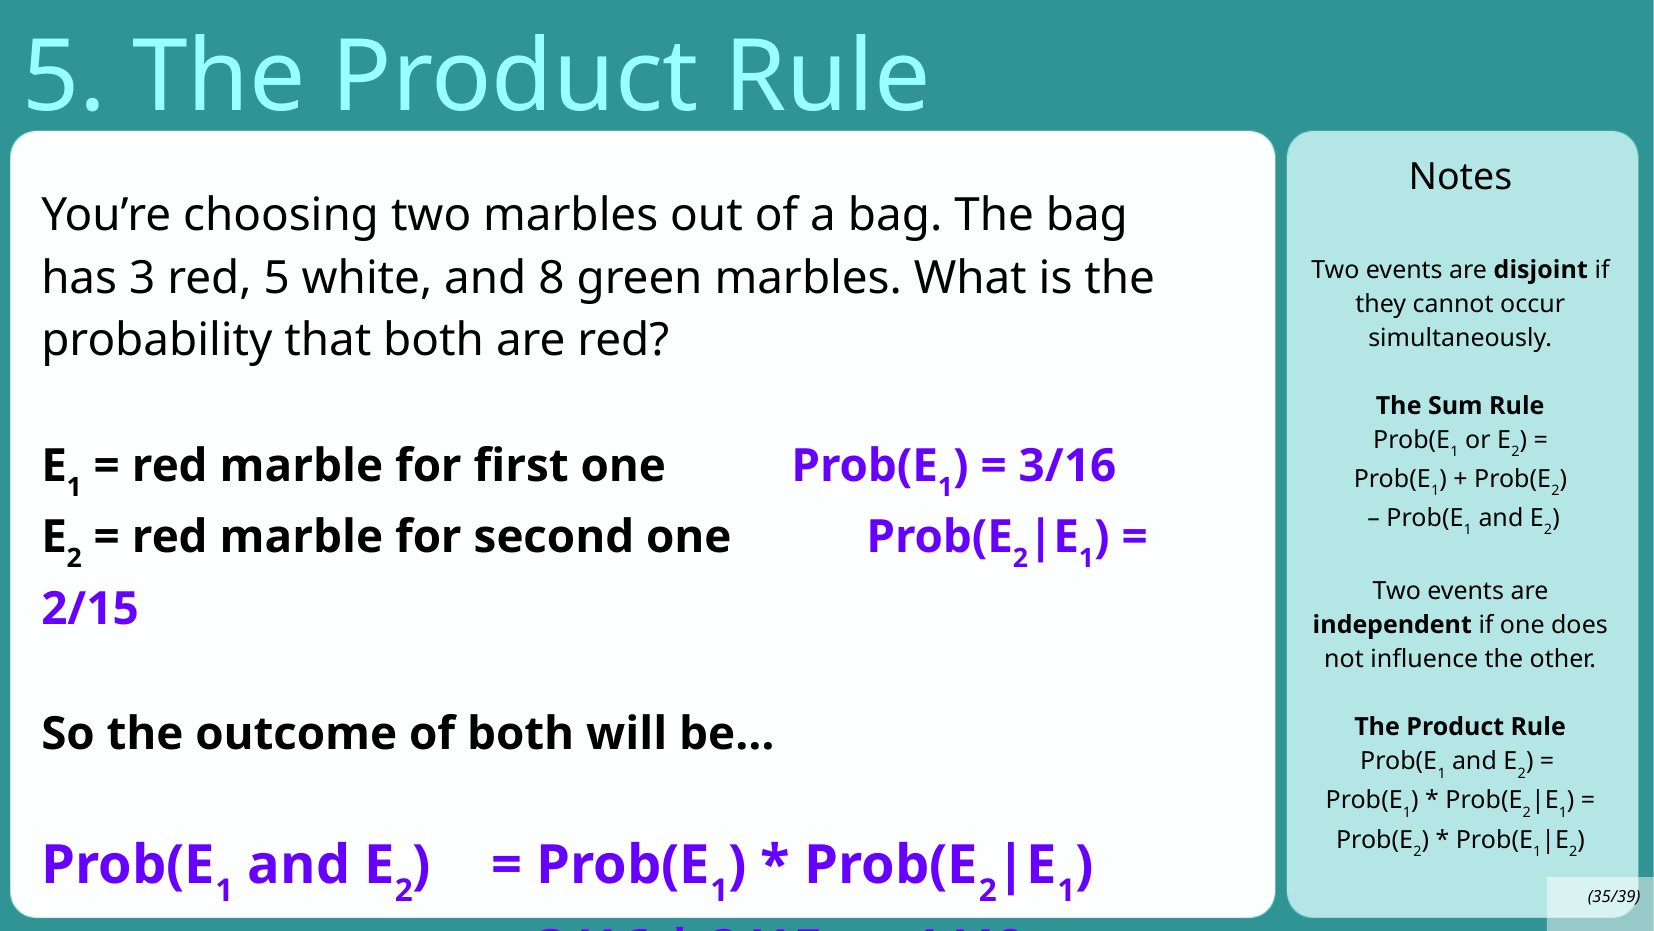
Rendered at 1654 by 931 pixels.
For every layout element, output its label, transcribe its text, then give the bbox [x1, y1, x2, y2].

text_box You’re choosing two marbles out of a bag. The bag has 3 red, 5 white, and 8 green marbles. What is the probability that both are red? E1 = red marble for first one Prob(E1) = 3/16 E2 = red marble for second one Prob(E2|E1) = 2/15 So the outcome of both will be… Prob(E1 and E2) = Prob(E1) * Prob(E2|E1) = 3/16 * 2/15 = 1/40 [41, 181, 1210, 804]
picture [0, 0, 1654, 931]
text_box Notes Two events are disjoint if they cannot occur simultaneously. The Sum Rule Prob(E1 or E2) = Prob(E1) + Prob(E2) – Prob(E1 and E2) Two events are independent if one does not influence the other. The Product Rule Prob(E1 and E2) = Prob(E1) * Prob(E2|E1) = Prob(E2) * Prob(E1|E2) [1290, 141, 1631, 754]
title 5. The Product Rule [22, 13, 1511, 130]
text_box (<number>/39) [1546, 877, 1654, 931]
